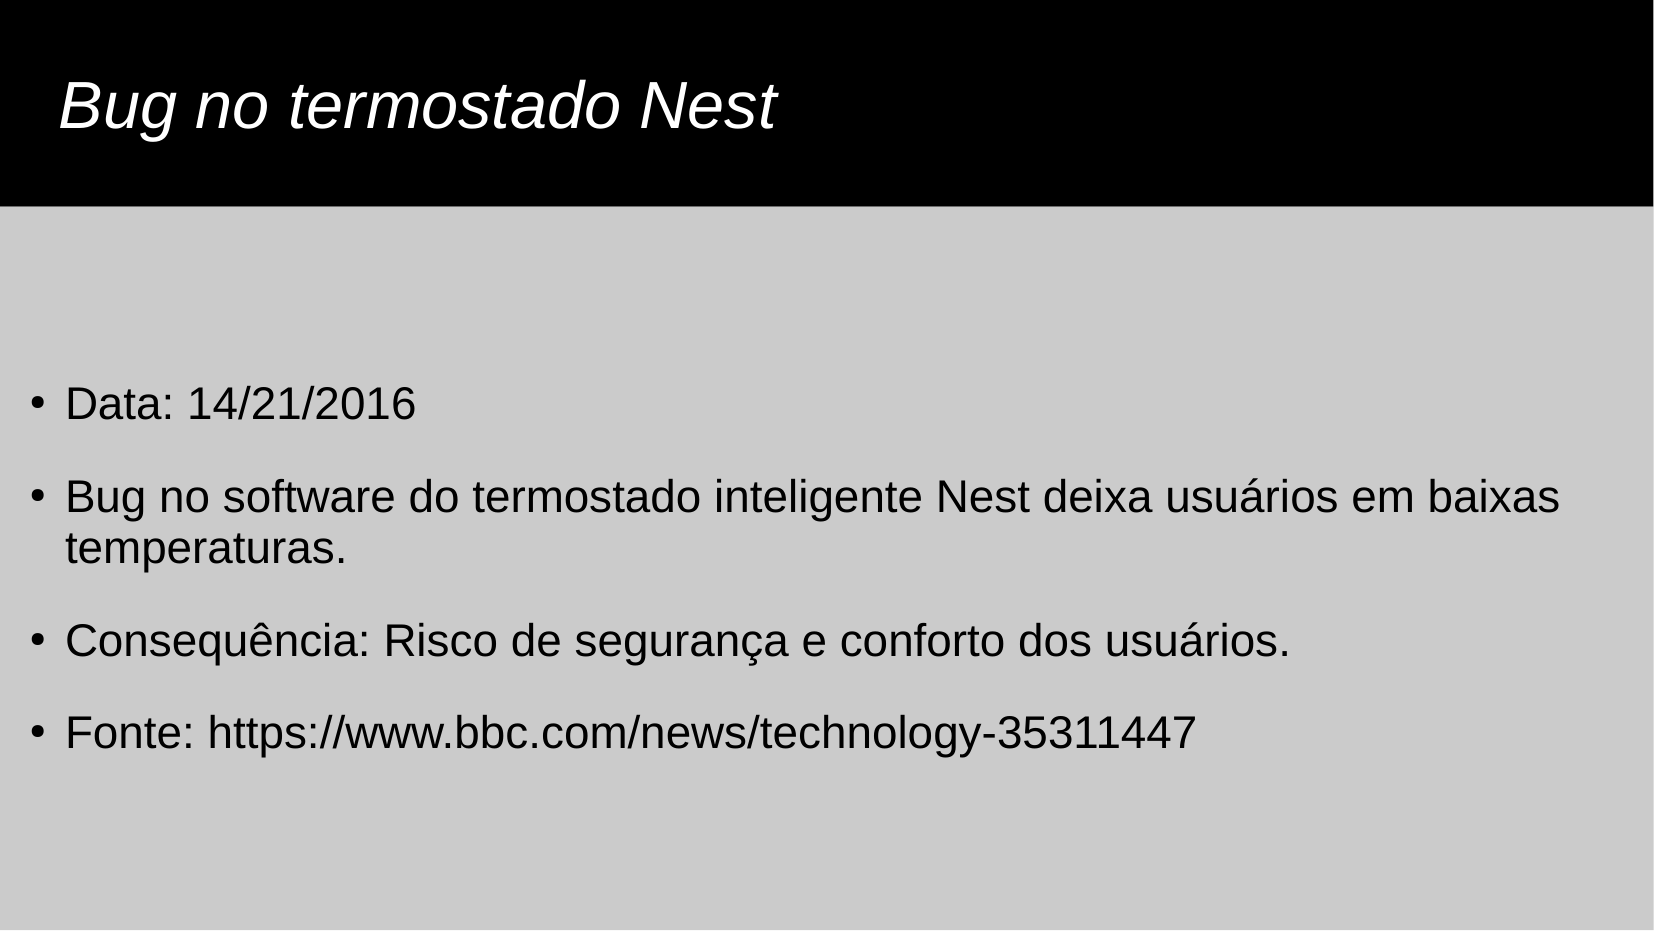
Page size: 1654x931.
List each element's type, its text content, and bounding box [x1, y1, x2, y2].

text_box [0, 0, 1654, 206]
subtitle Data: 14/21/2016 Bug no software do termostado inteligente Nest deixa usuários em baixas temperaturas. Consequência: Risco de segurança e conforto dos usuários. Fonte: https://www.bbc.com/news/technology-35311447 [0, 206, 1654, 931]
title Bug no termostado Nest [29, 12, 1595, 199]
